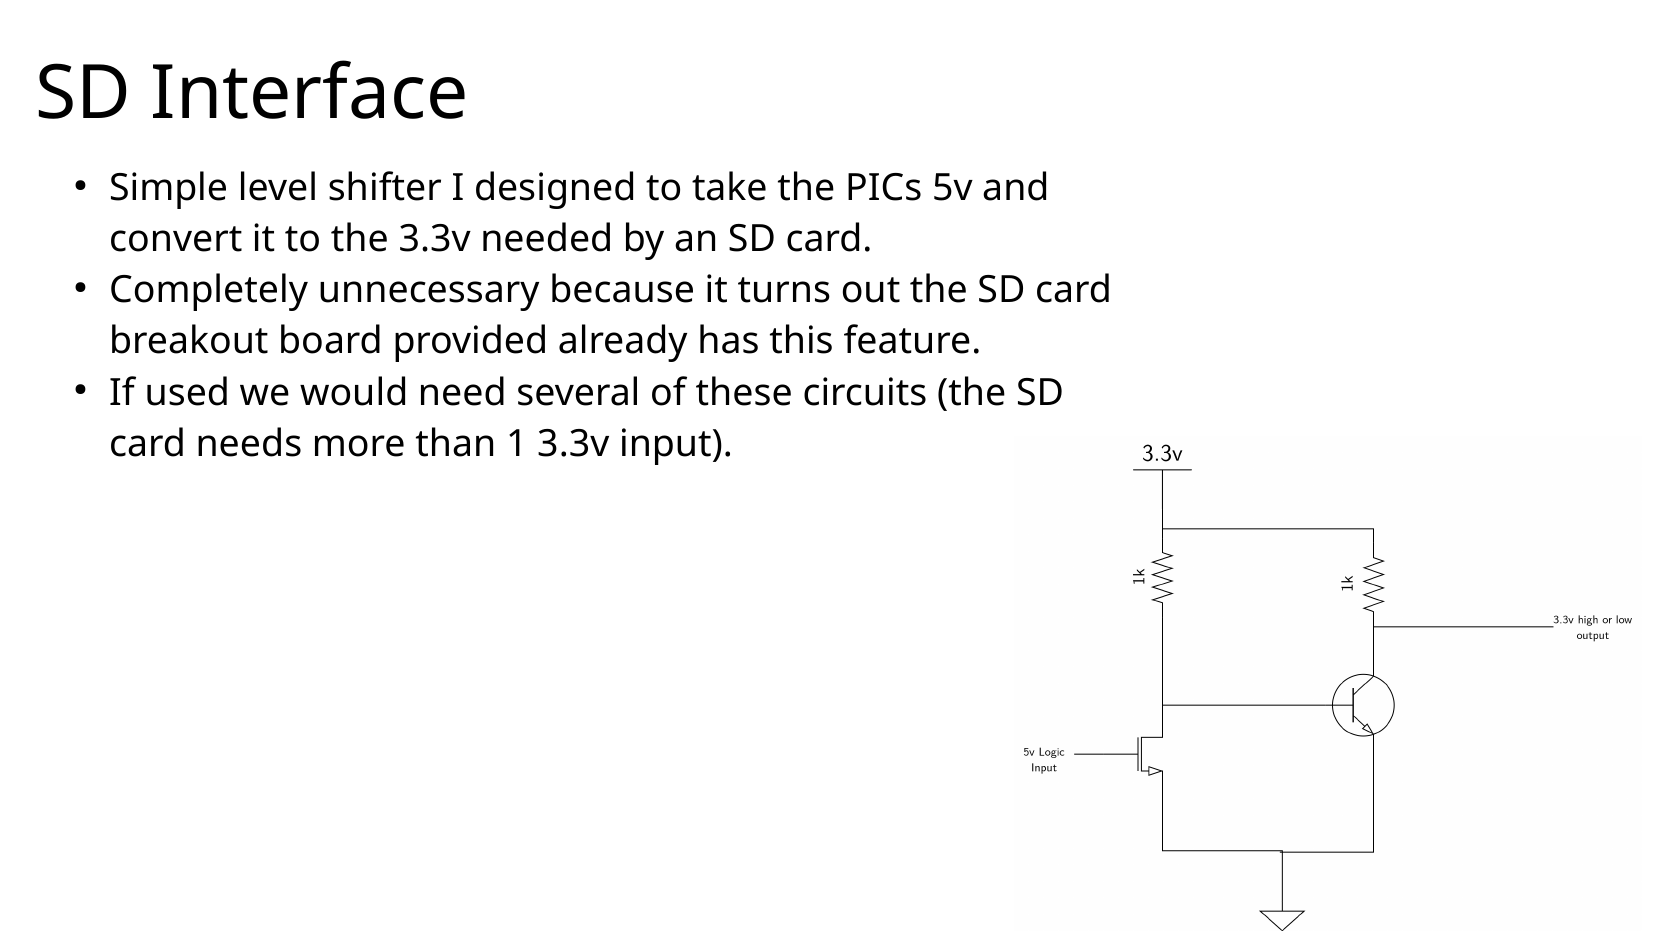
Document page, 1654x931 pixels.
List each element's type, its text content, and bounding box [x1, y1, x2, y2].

picture [1014, 436, 1642, 931]
title SD Interface [35, 11, 1524, 168]
text_box Simple level shifter I designed to take the PICs 5v and convert it to the 3.3v needed by an SD card. Completely unnecessary because it turns out the SD card breakout board provided already has this feature. If used we would need several of these circuits (the SD card needs more than 1 3.3v input). [59, 153, 1134, 499]
